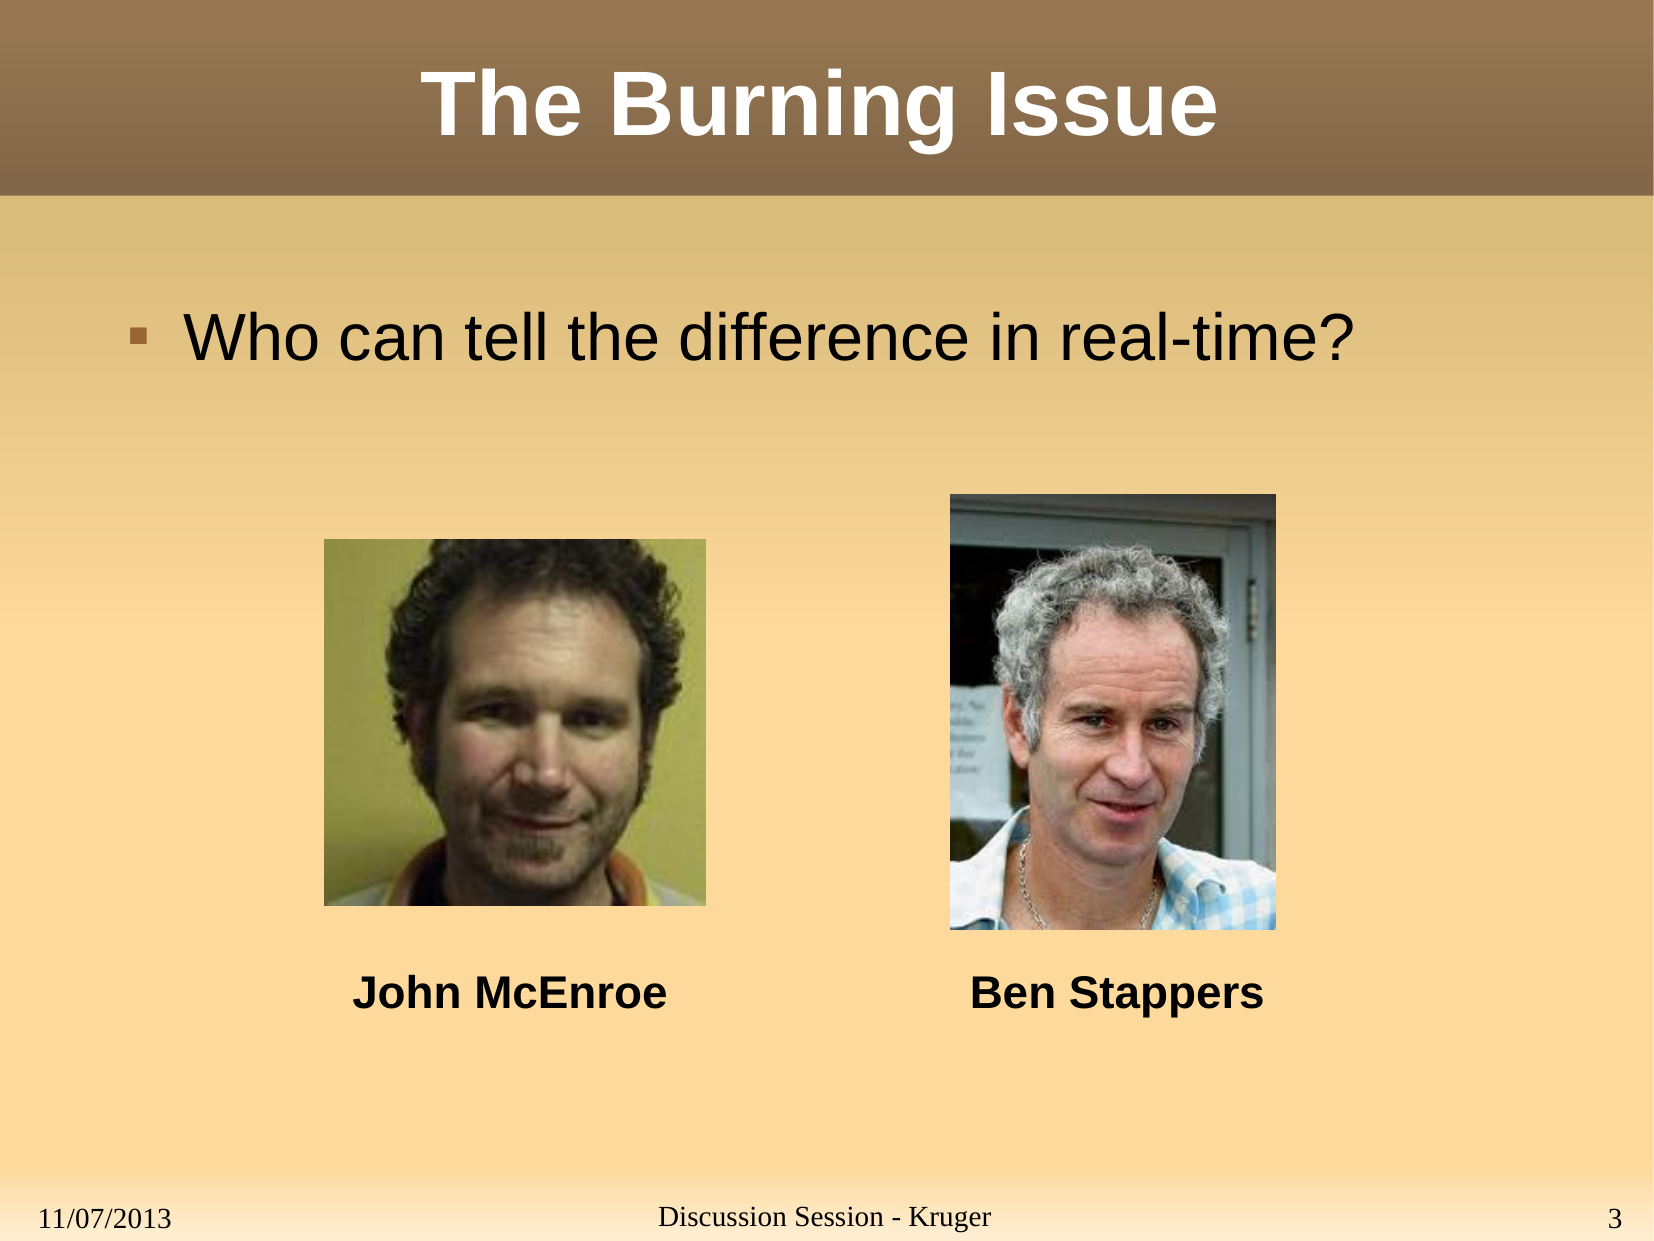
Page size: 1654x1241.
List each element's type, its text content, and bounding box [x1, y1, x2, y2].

picture [0, 0, 1654, 1241]
text_box John McEnroe [300, 960, 721, 1027]
title The Burning Issue [76, 0, 1565, 208]
text_box Ben Stappers [945, 960, 1291, 1027]
list Who can tell the difference in real-time? [112, 300, 1601, 1119]
